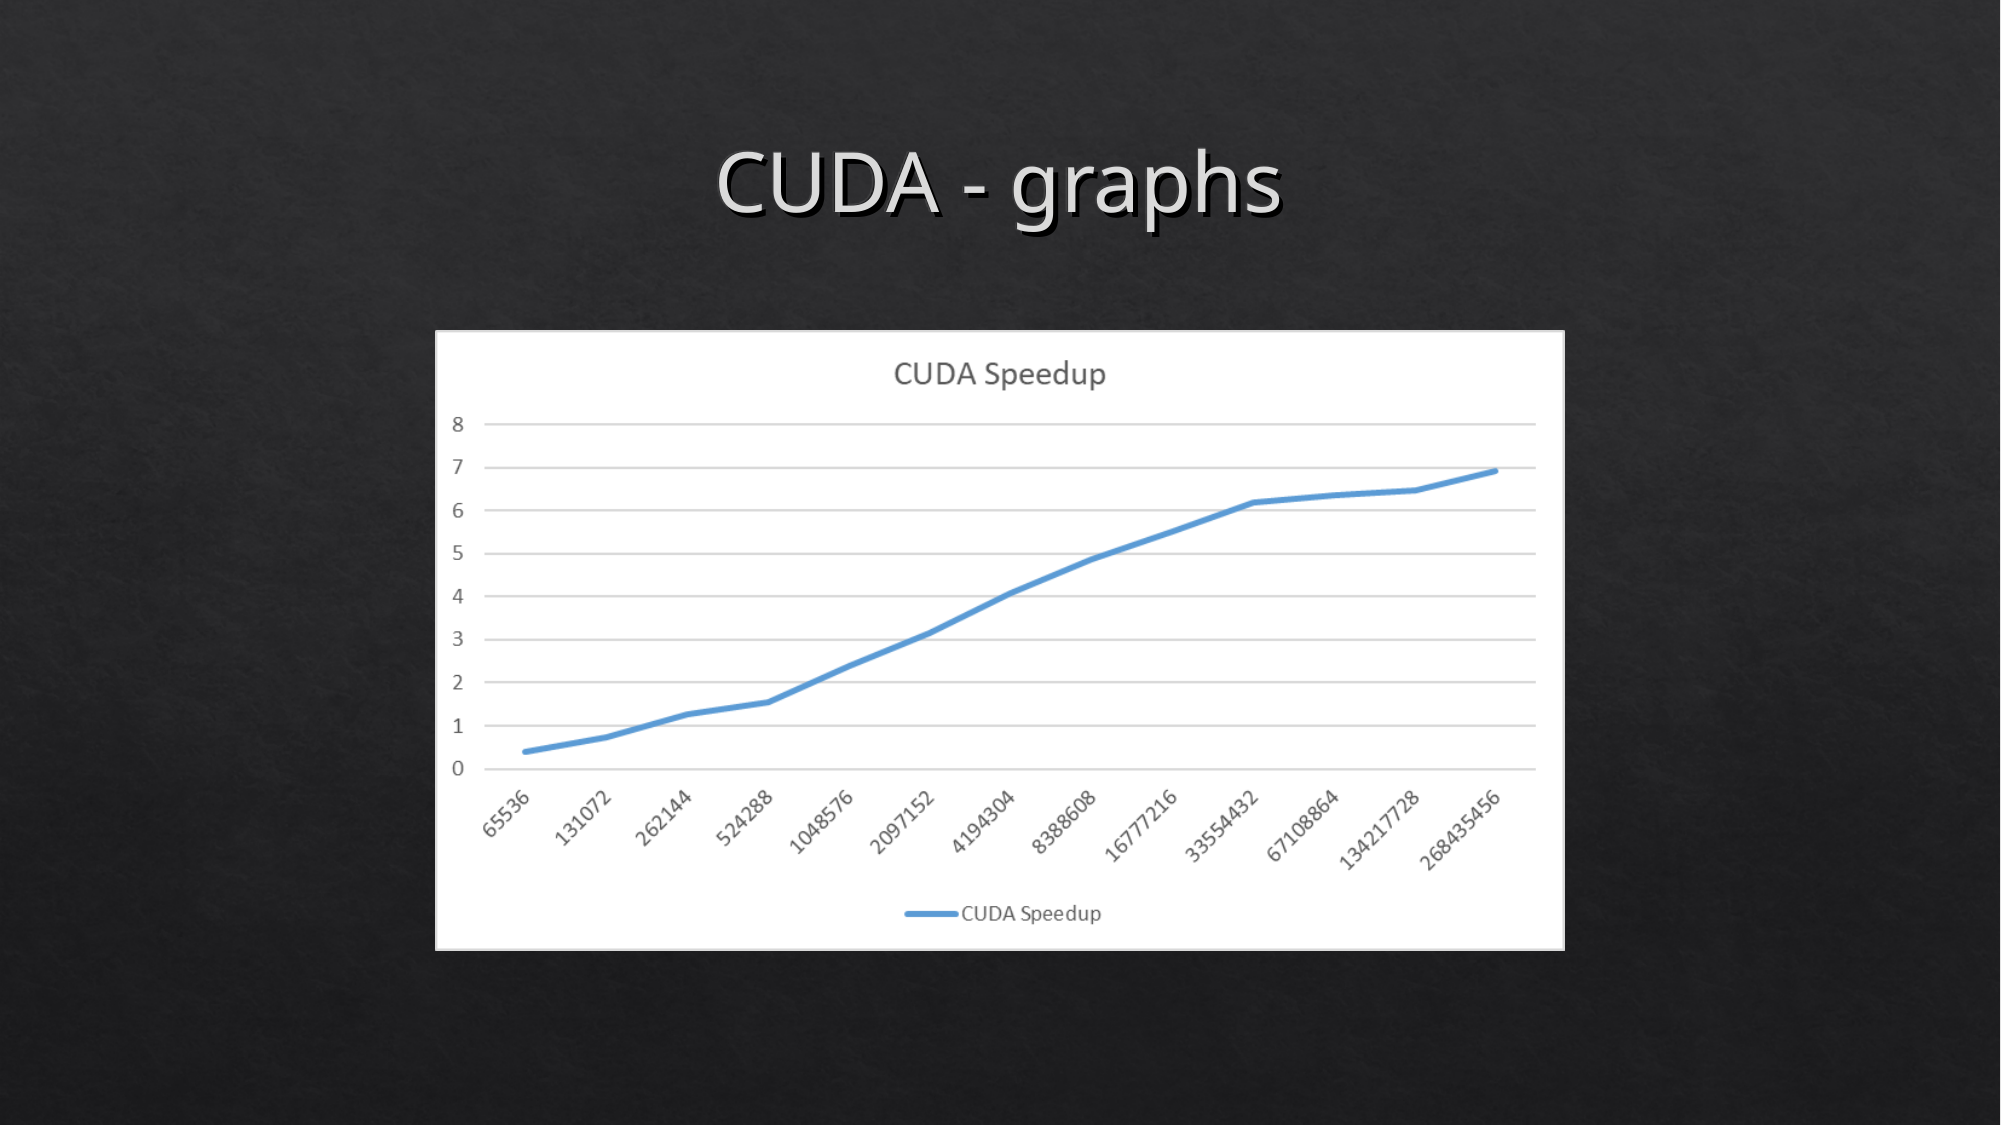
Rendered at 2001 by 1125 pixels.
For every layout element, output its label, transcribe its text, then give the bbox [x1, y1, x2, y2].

picture [435, 330, 1565, 951]
title CUDA - graphs [149, 99, 1849, 260]
